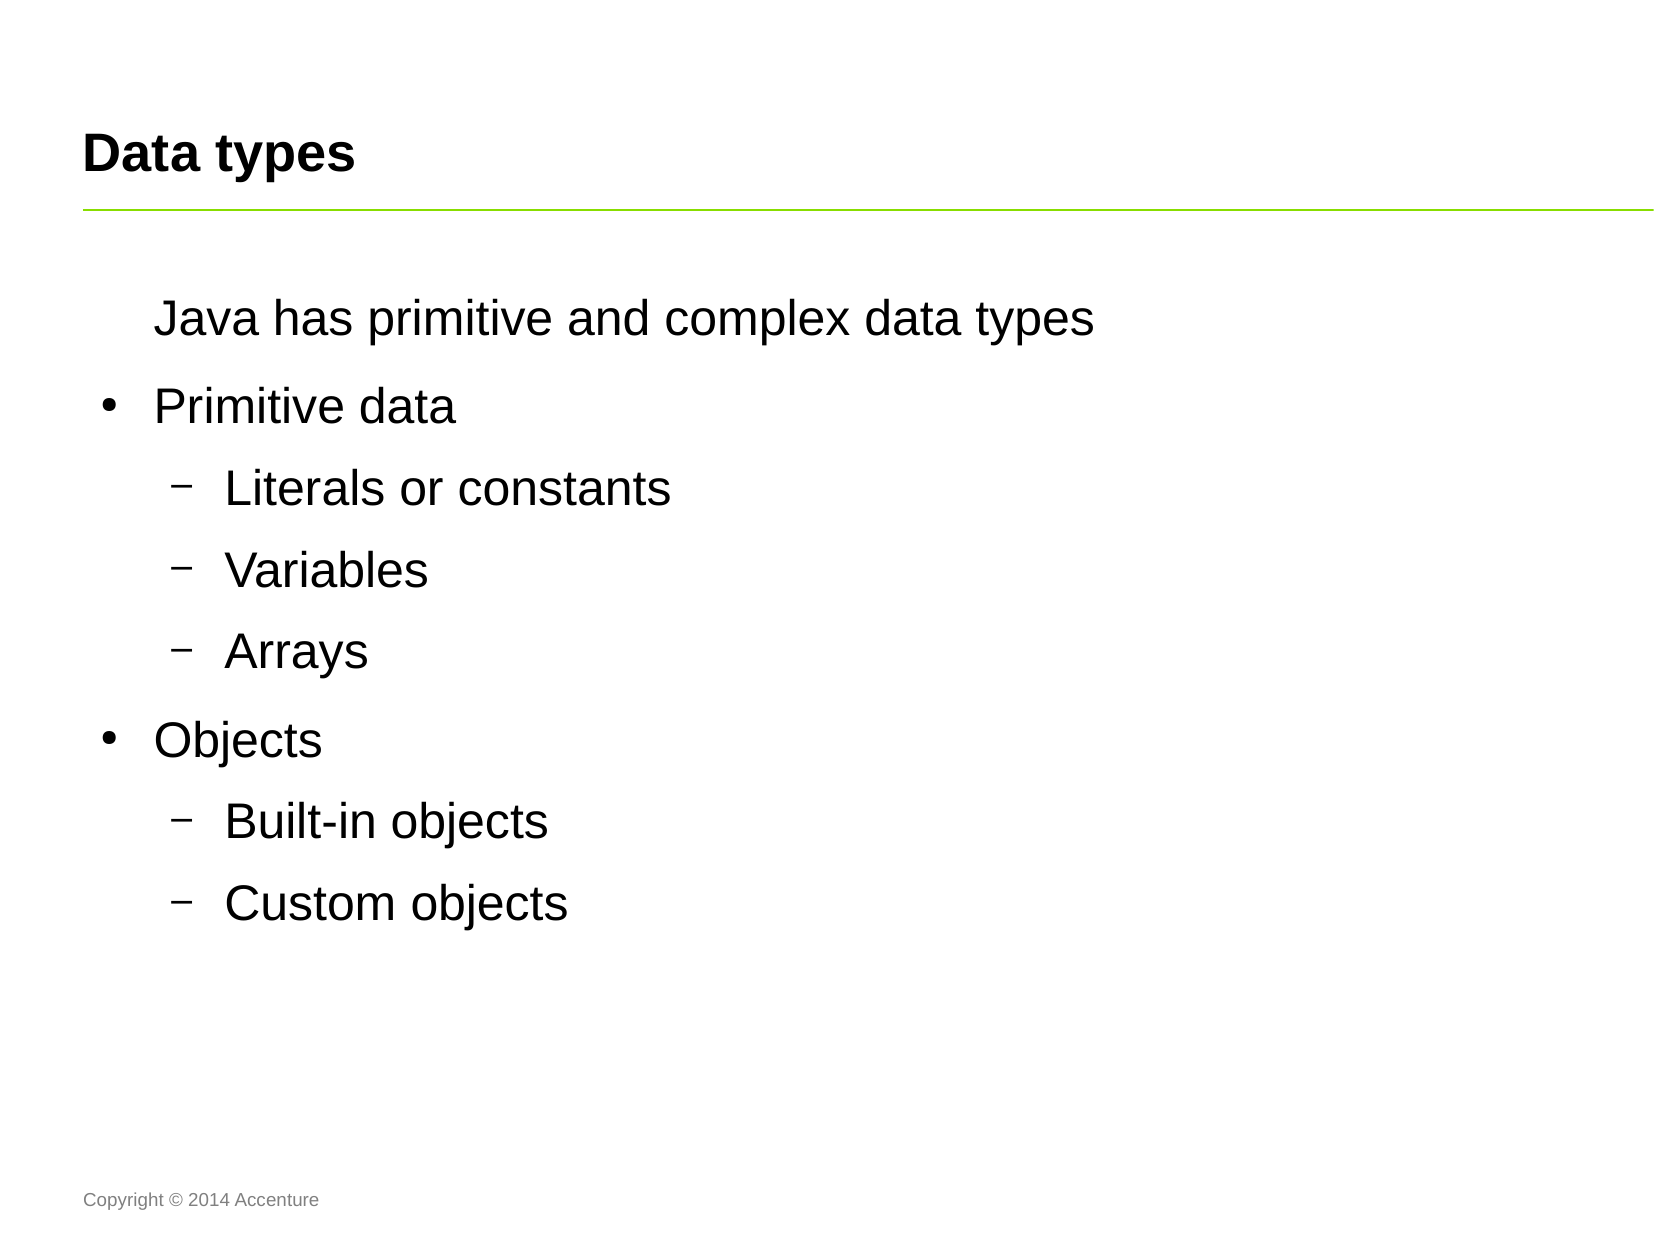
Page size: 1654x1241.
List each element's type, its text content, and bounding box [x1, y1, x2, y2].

title Data types [82, 49, 1571, 257]
list Java has primitive and complex data types Primitive data Literals or constants Variables Arrays Objects Built-in objects Custom objects [82, 290, 1538, 1010]
